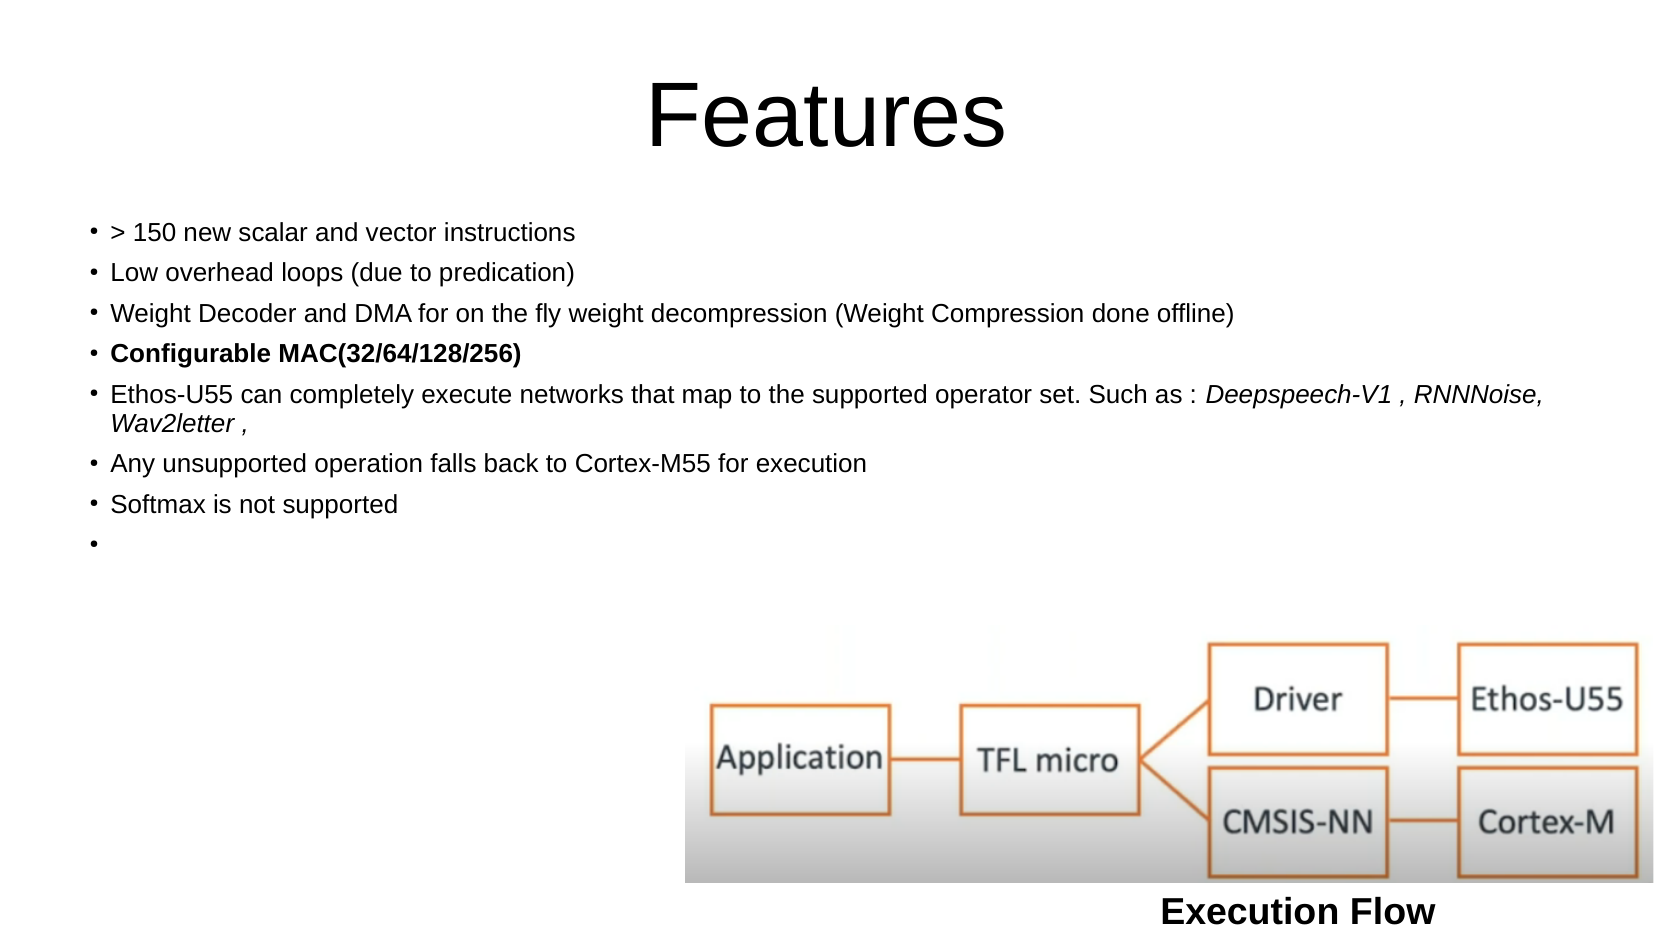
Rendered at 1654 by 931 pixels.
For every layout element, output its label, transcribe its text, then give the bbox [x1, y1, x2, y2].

text_box Execution Flow [1145, 882, 1451, 931]
picture [685, 625, 1654, 883]
title Features [82, 37, 1571, 193]
list > 150 new scalar and vector instructions Low overhead loops (due to predication) Weight Decoder and DMA for on the fly weight decompression (Weight Compression done offline) Configurable MAC(32/64/128/256) Ethos-U55 can completely execute networks that map to the supported operator set. Such as : Deepspeech-V1 , RNNNoise, Wav2letter , Any unsupported operation falls back to Cortex-M55 for execution Softmax is not supported [82, 217, 1571, 520]
